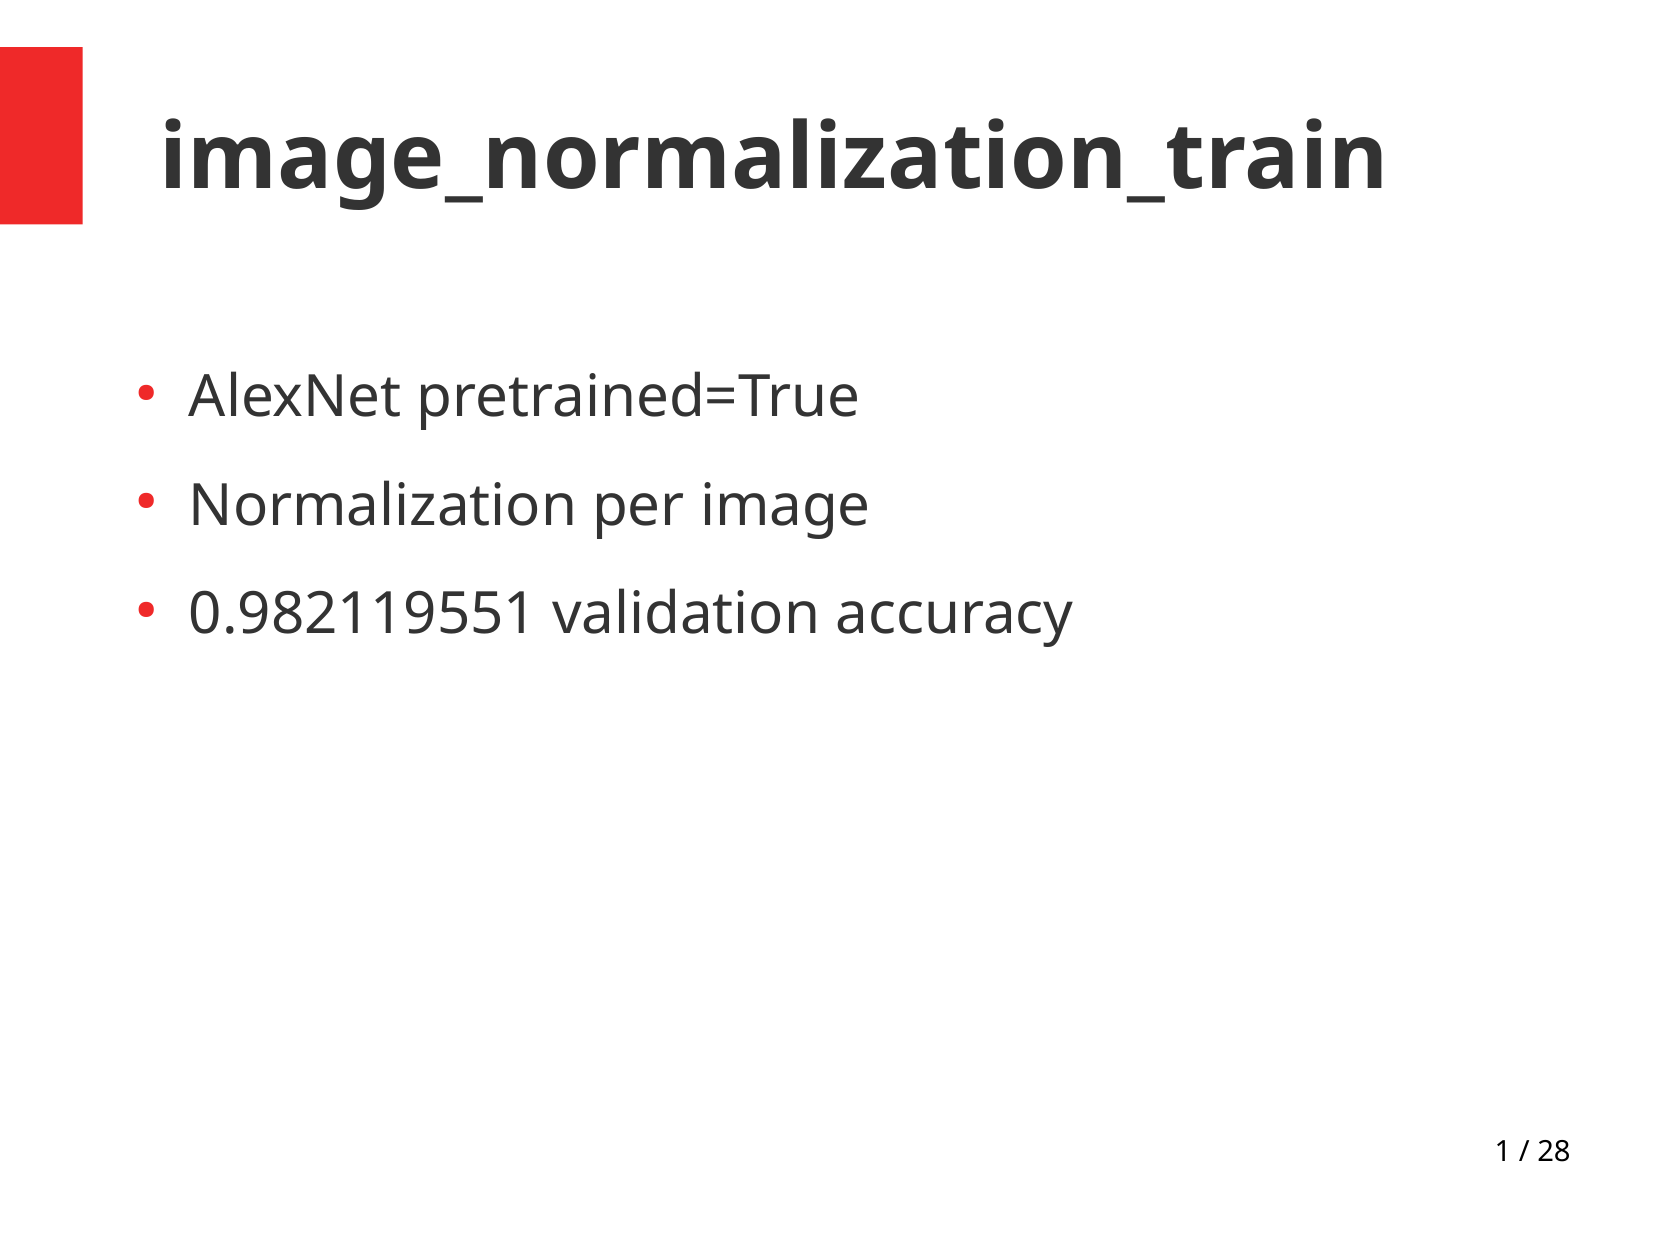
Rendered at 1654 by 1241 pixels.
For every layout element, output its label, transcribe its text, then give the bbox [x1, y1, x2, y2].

list AlexNet pretrained=True Normalization per image 0.982119551 validation accuracy [118, 354, 1536, 1074]
title image_normalization_train [159, 49, 1530, 257]
